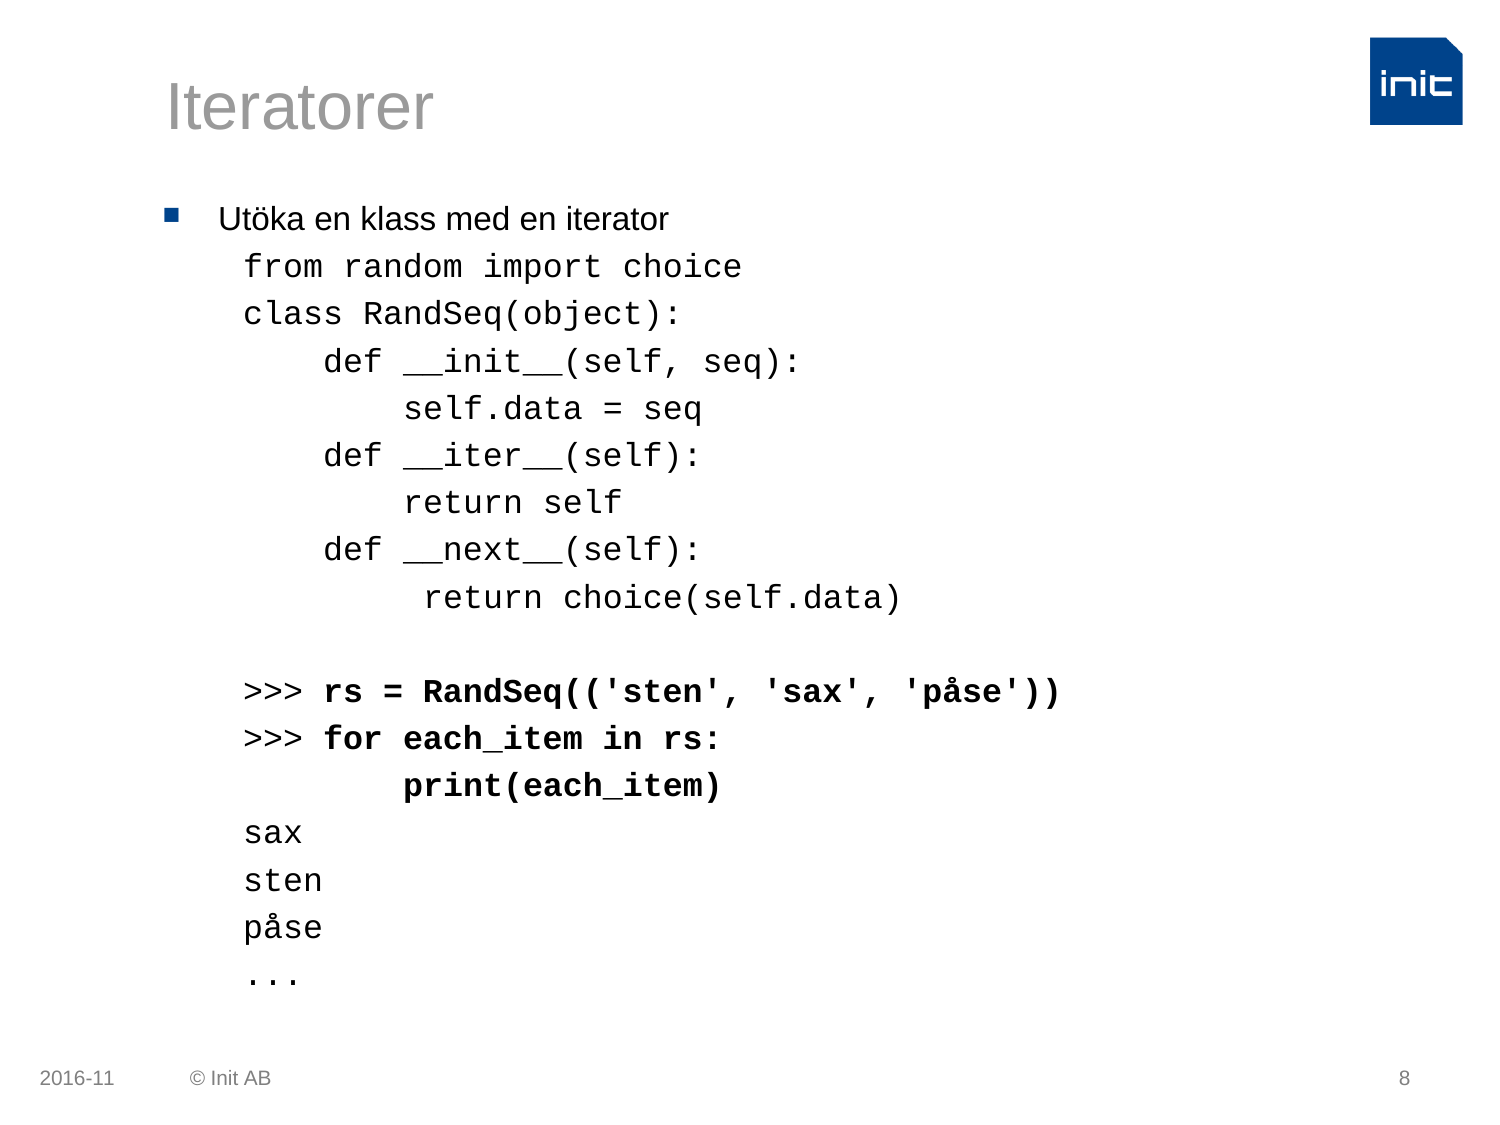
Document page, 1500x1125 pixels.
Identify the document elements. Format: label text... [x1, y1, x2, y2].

picture [1370, 37, 1463, 125]
text_box Iteratorer [150, 0, 1351, 151]
text_box 2016-11 [24, 1037, 151, 1098]
text_box <nummer> [1350, 1037, 1426, 1098]
text_box © Init AB [174, 1037, 1326, 1098]
text_box Utöka en klass med en iterator from random import choice class RandSeq(object): def __init__(self, seq): self.data = seq def __iter__(self): return self def __next__(self): return choice(self.data) >>> rs = RandSeq(('sten', 'sax', 'påse')) >>> for each_item in rs: print(each_item) sax sten påse ... [150, 189, 1351, 1085]
